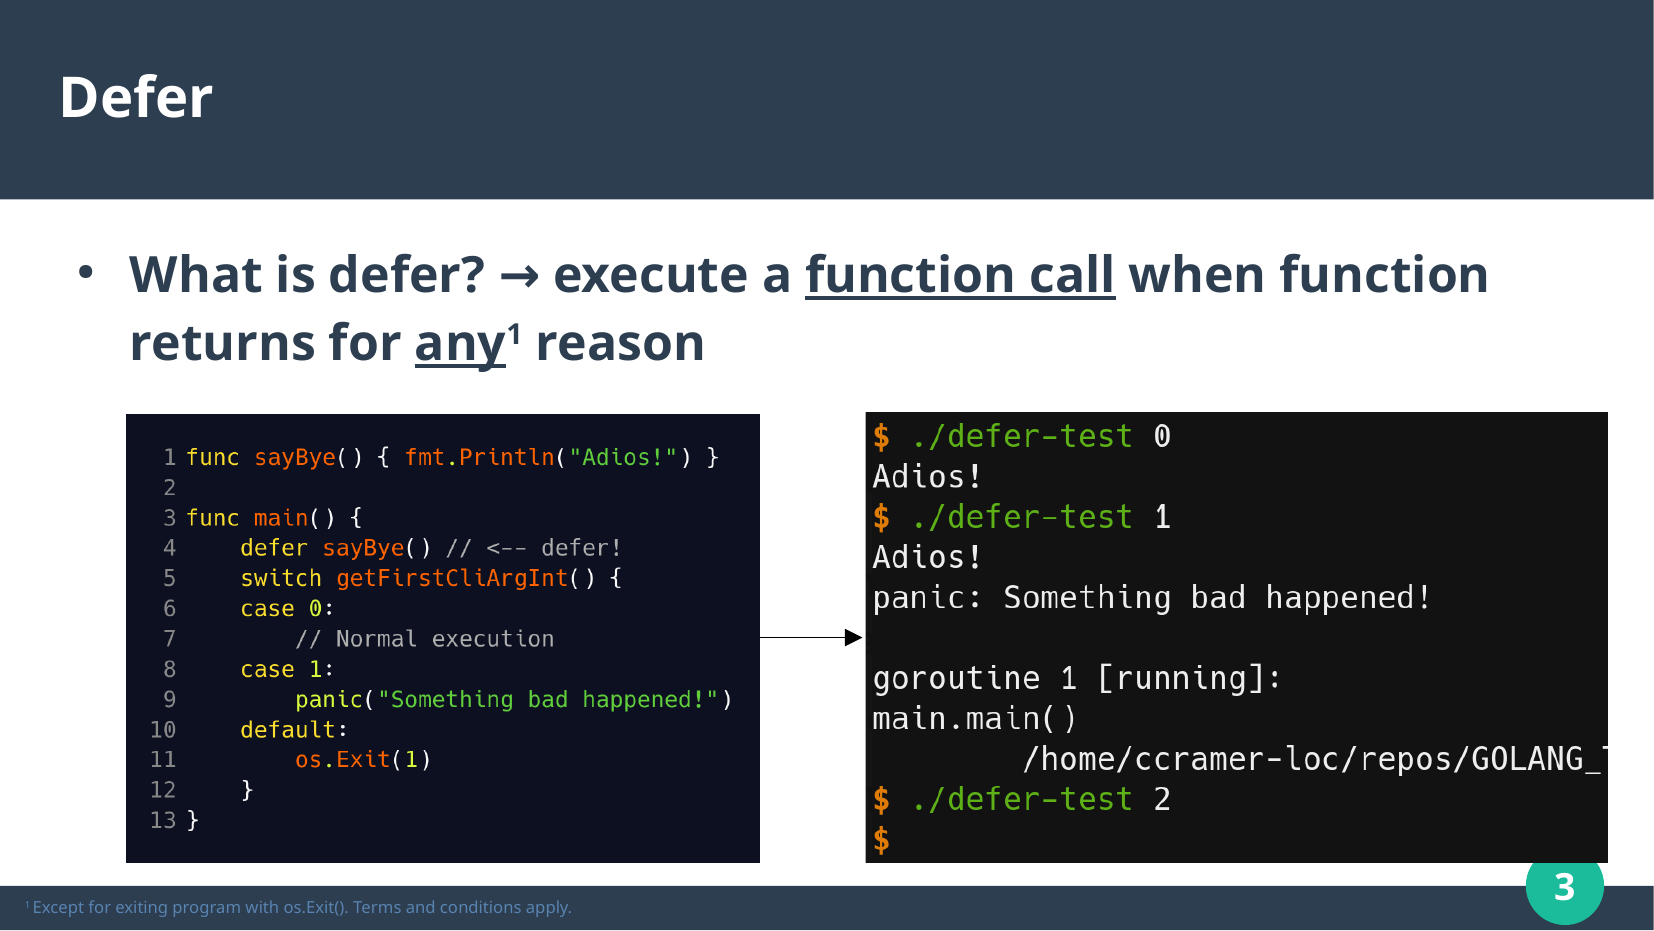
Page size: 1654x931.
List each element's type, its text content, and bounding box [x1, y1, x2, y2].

picture [865, 412, 1608, 863]
text_box 1 Except for exiting program with os.Exit(). Terms and conditions apply. [10, 888, 589, 927]
title Defer [59, 37, 1595, 156]
list What is defer? → execute a function call when function returns for any1 reason [59, 238, 1595, 389]
picture [126, 414, 760, 863]
